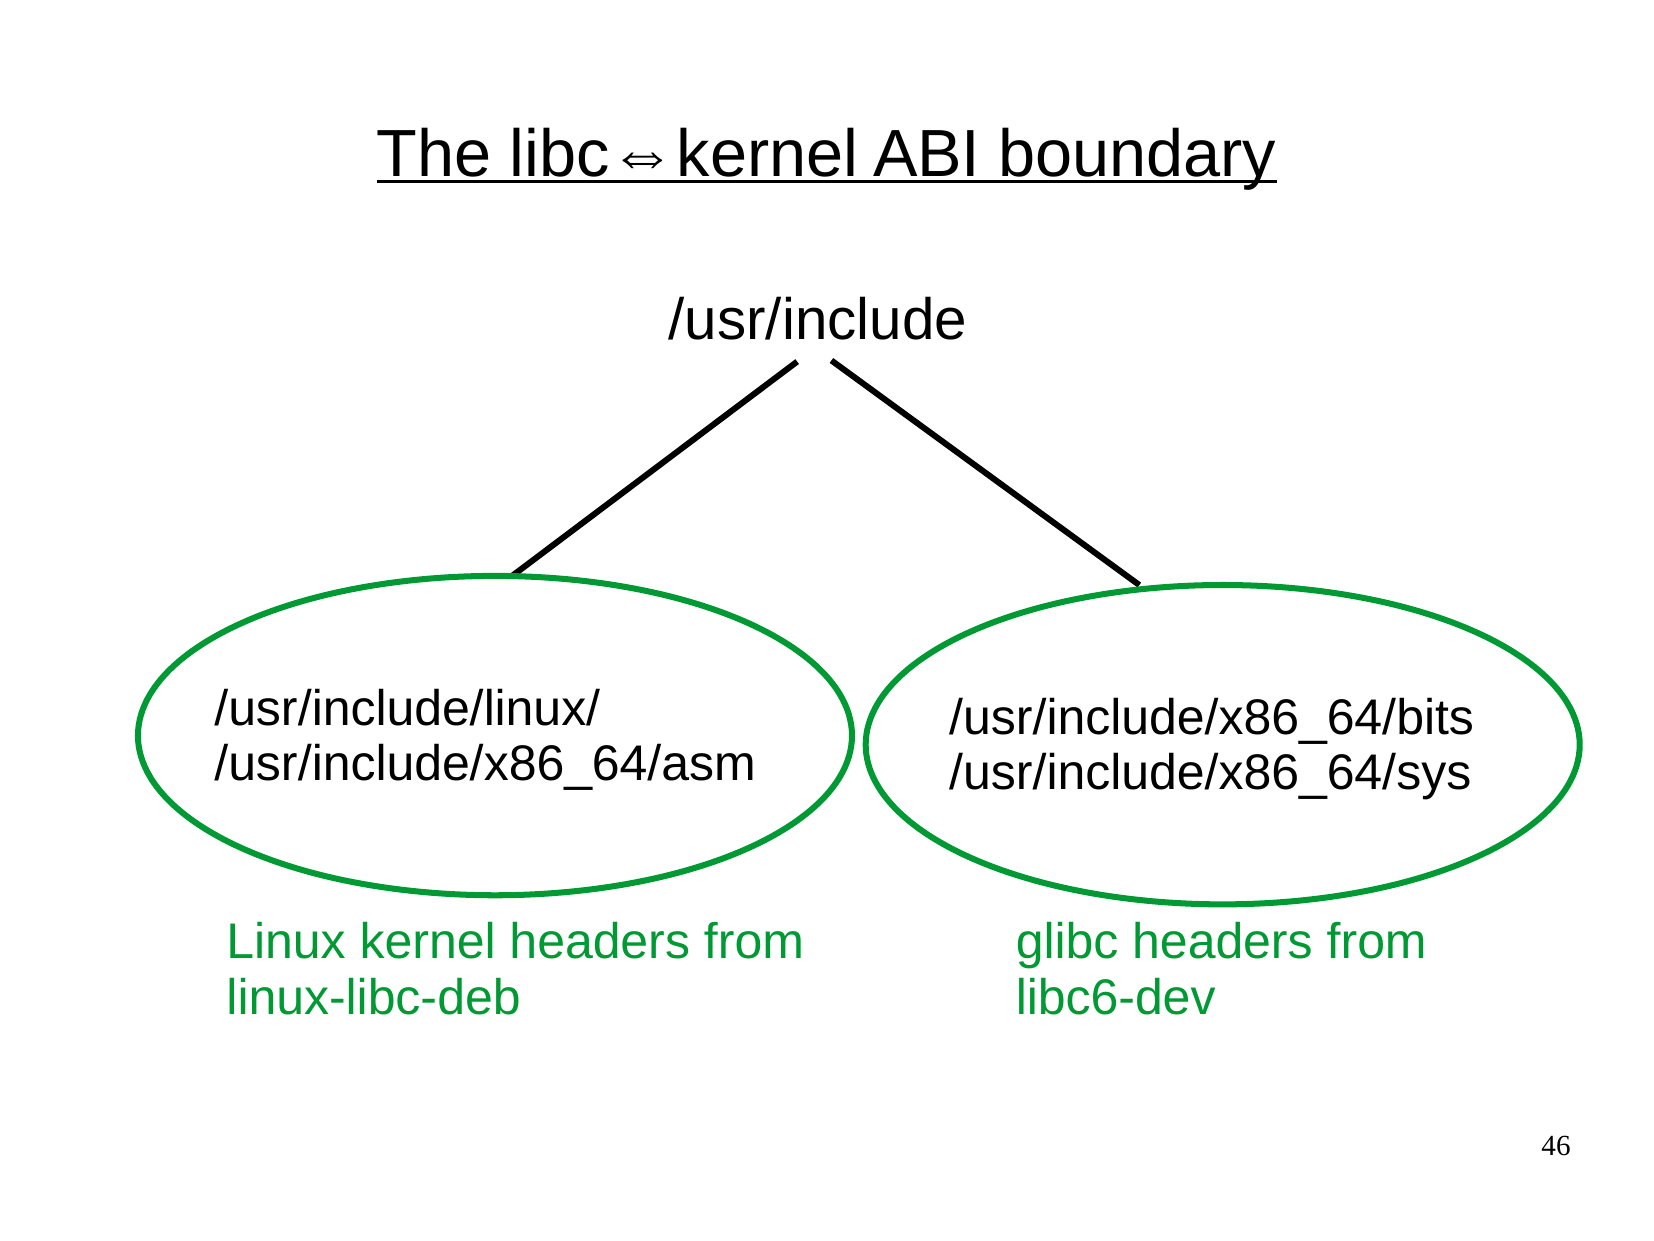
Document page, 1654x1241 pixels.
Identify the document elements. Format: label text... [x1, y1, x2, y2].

text_box /usr/include/x86_64/bits /usr/include/x86_64/sys [931, 678, 1493, 811]
text_box Linux kernel headers from linux-libc-deb [208, 903, 878, 1036]
text_box glibc headers from libc6-dev [997, 903, 1555, 1036]
title The libc⇔kernel ABI boundary [82, 49, 1571, 257]
text_box /usr/include/linux/ /usr/include/x86_64/asm [196, 669, 774, 802]
text_box /usr/include [653, 279, 1000, 360]
